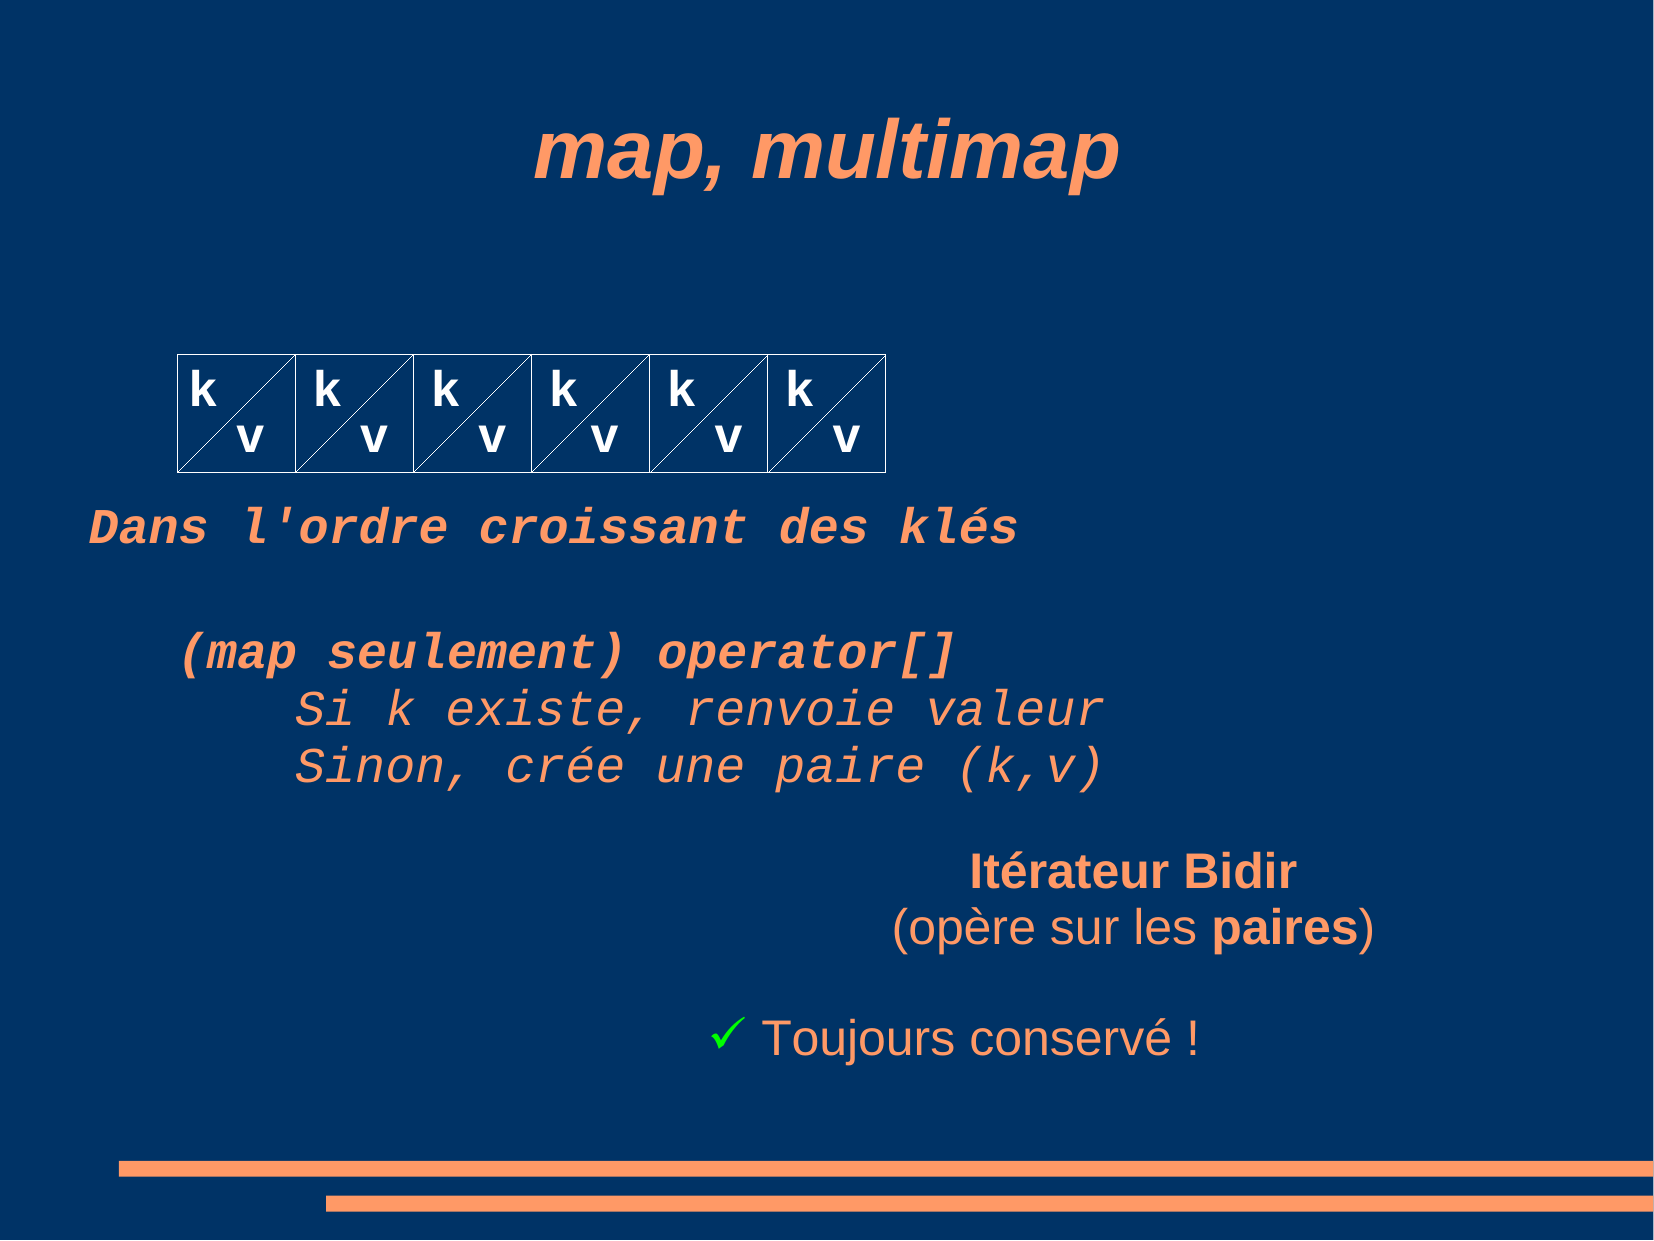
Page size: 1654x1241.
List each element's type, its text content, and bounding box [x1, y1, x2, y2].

text_box v [590, 407, 619, 464]
text_box k [549, 361, 578, 417]
text_box (map seulement) operator[] Si k existe, renvoie valeur Sinon, crée une paire (k,v) [177, 626, 1106, 798]
text_box k [667, 361, 696, 417]
text_box k [785, 361, 814, 417]
title map, multimap [121, 46, 1534, 254]
text_box Itérateur Bidir (opère sur les paires)  Toujours conservé ! [707, 843, 1560, 1067]
text_box k [188, 361, 217, 417]
text_box v [832, 407, 861, 464]
text_box k [431, 361, 460, 417]
text_box v [236, 407, 265, 464]
text_box Dans l'ordre croissant des klés [88, 501, 1019, 573]
text_box k [313, 361, 347, 417]
text_box v [478, 407, 507, 464]
text_box v [360, 407, 389, 464]
text_box v [714, 407, 743, 464]
